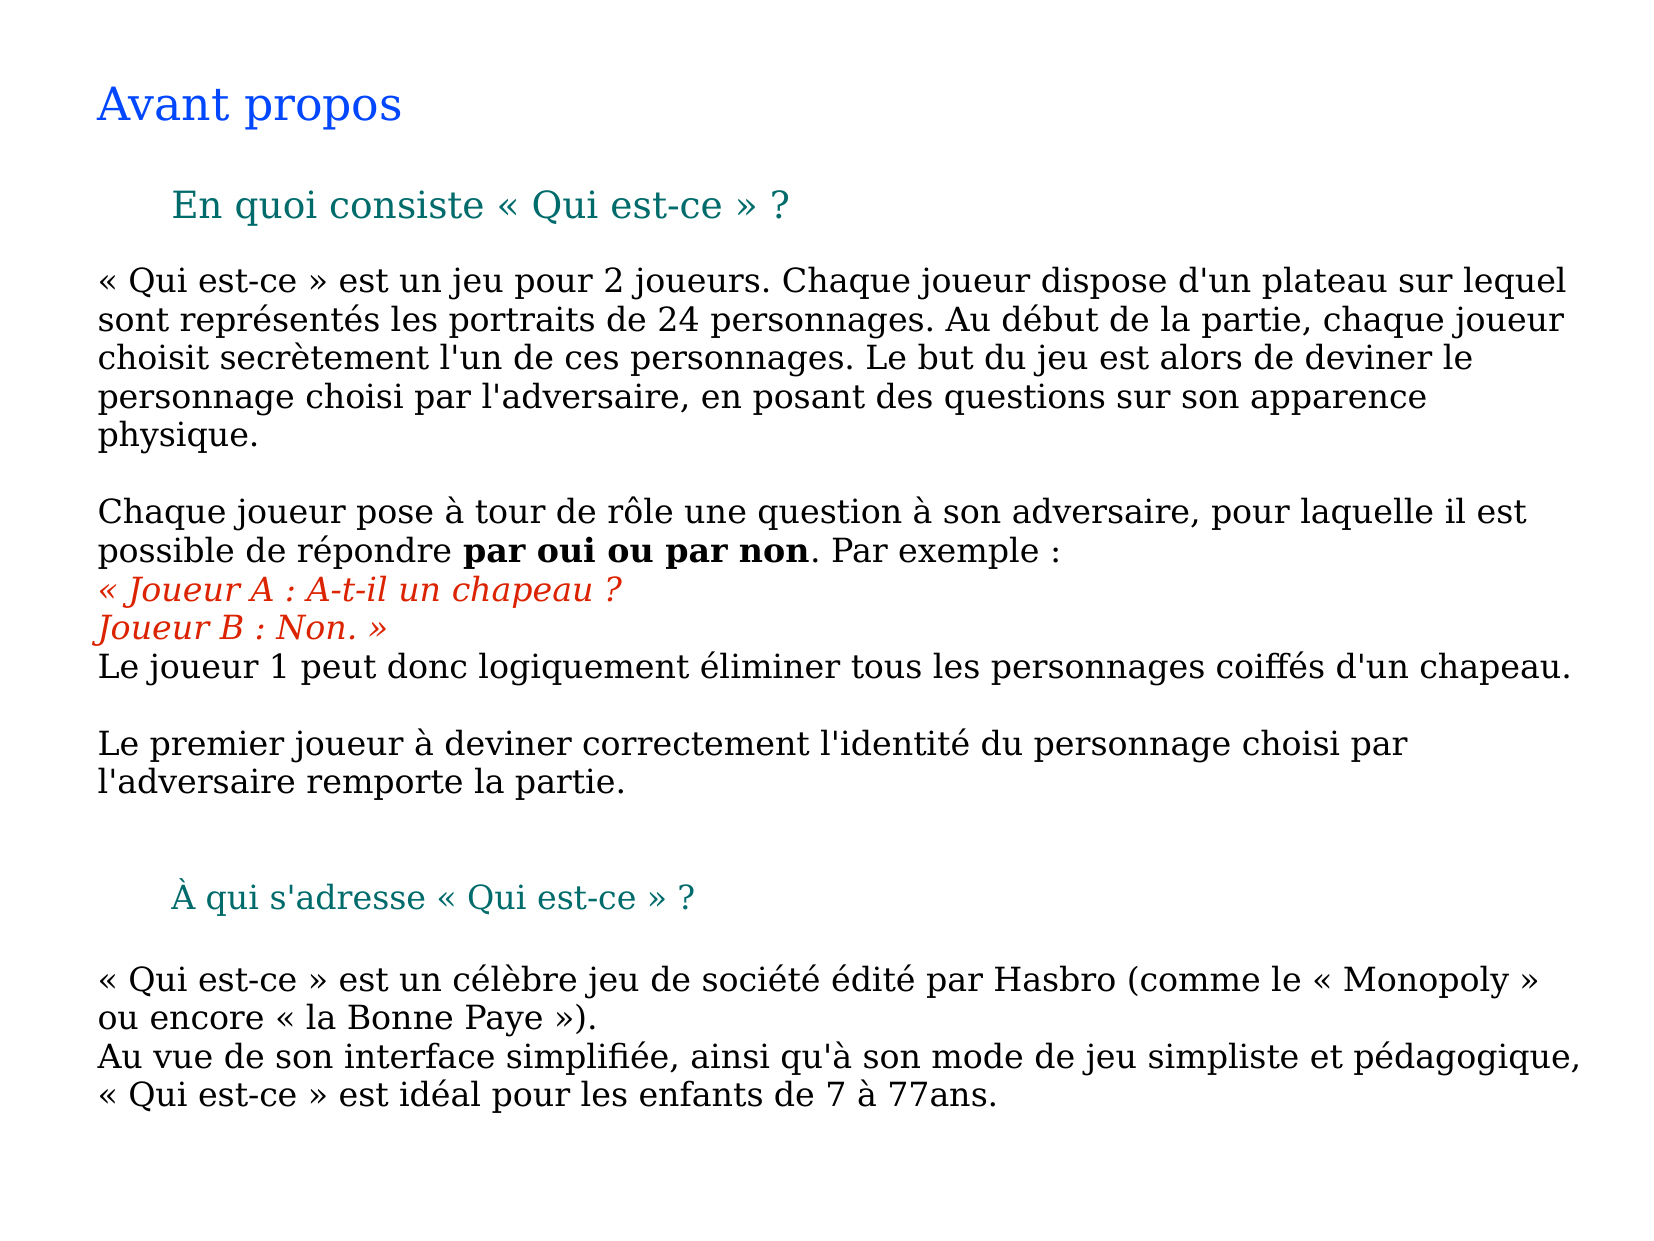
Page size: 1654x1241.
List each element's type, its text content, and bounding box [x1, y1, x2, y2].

text_box Avant propos En quoi consiste « Qui est-ce » ? « Qui est-ce » est un jeu pour 2 joueurs. Chaque joueur dispose d'un plateau sur lequel sont représentés les portraits de 24 personnages. Au début de la partie, chaque joueur choisit secrètement l'un de ces personnages. Le but du jeu est alors de deviner le personnage choisi par l'adversaire, en posant des questions sur son apparence physique. Chaque joueur pose à tour de rôle une question à son adversaire, pour laquelle il est possible de répondre par oui ou par non. Par exemple : « Joueur A : A-t-il un chapeau ? Joueur B : Non. » Le joueur 1 peut donc logiquement éliminer tous les personnages coiffés d'un chapeau. Le premier joueur à deviner correctement l'identité du personnage choisi par l'adversaire remporte la partie. À qui s'adresse « Qui est-ce » ? « Qui est-ce » est un célèbre jeu de société édité par Hasbro (comme le « Monopoly » ou encore « la Bonne Paye »). Au vue de son interface simplifiée, ainsi qu'à son mode de jeu simpliste et pédagogique, « Qui est-ce » est idéal pour les enfants de 7 à 77ans. [82, 70, 1607, 1123]
